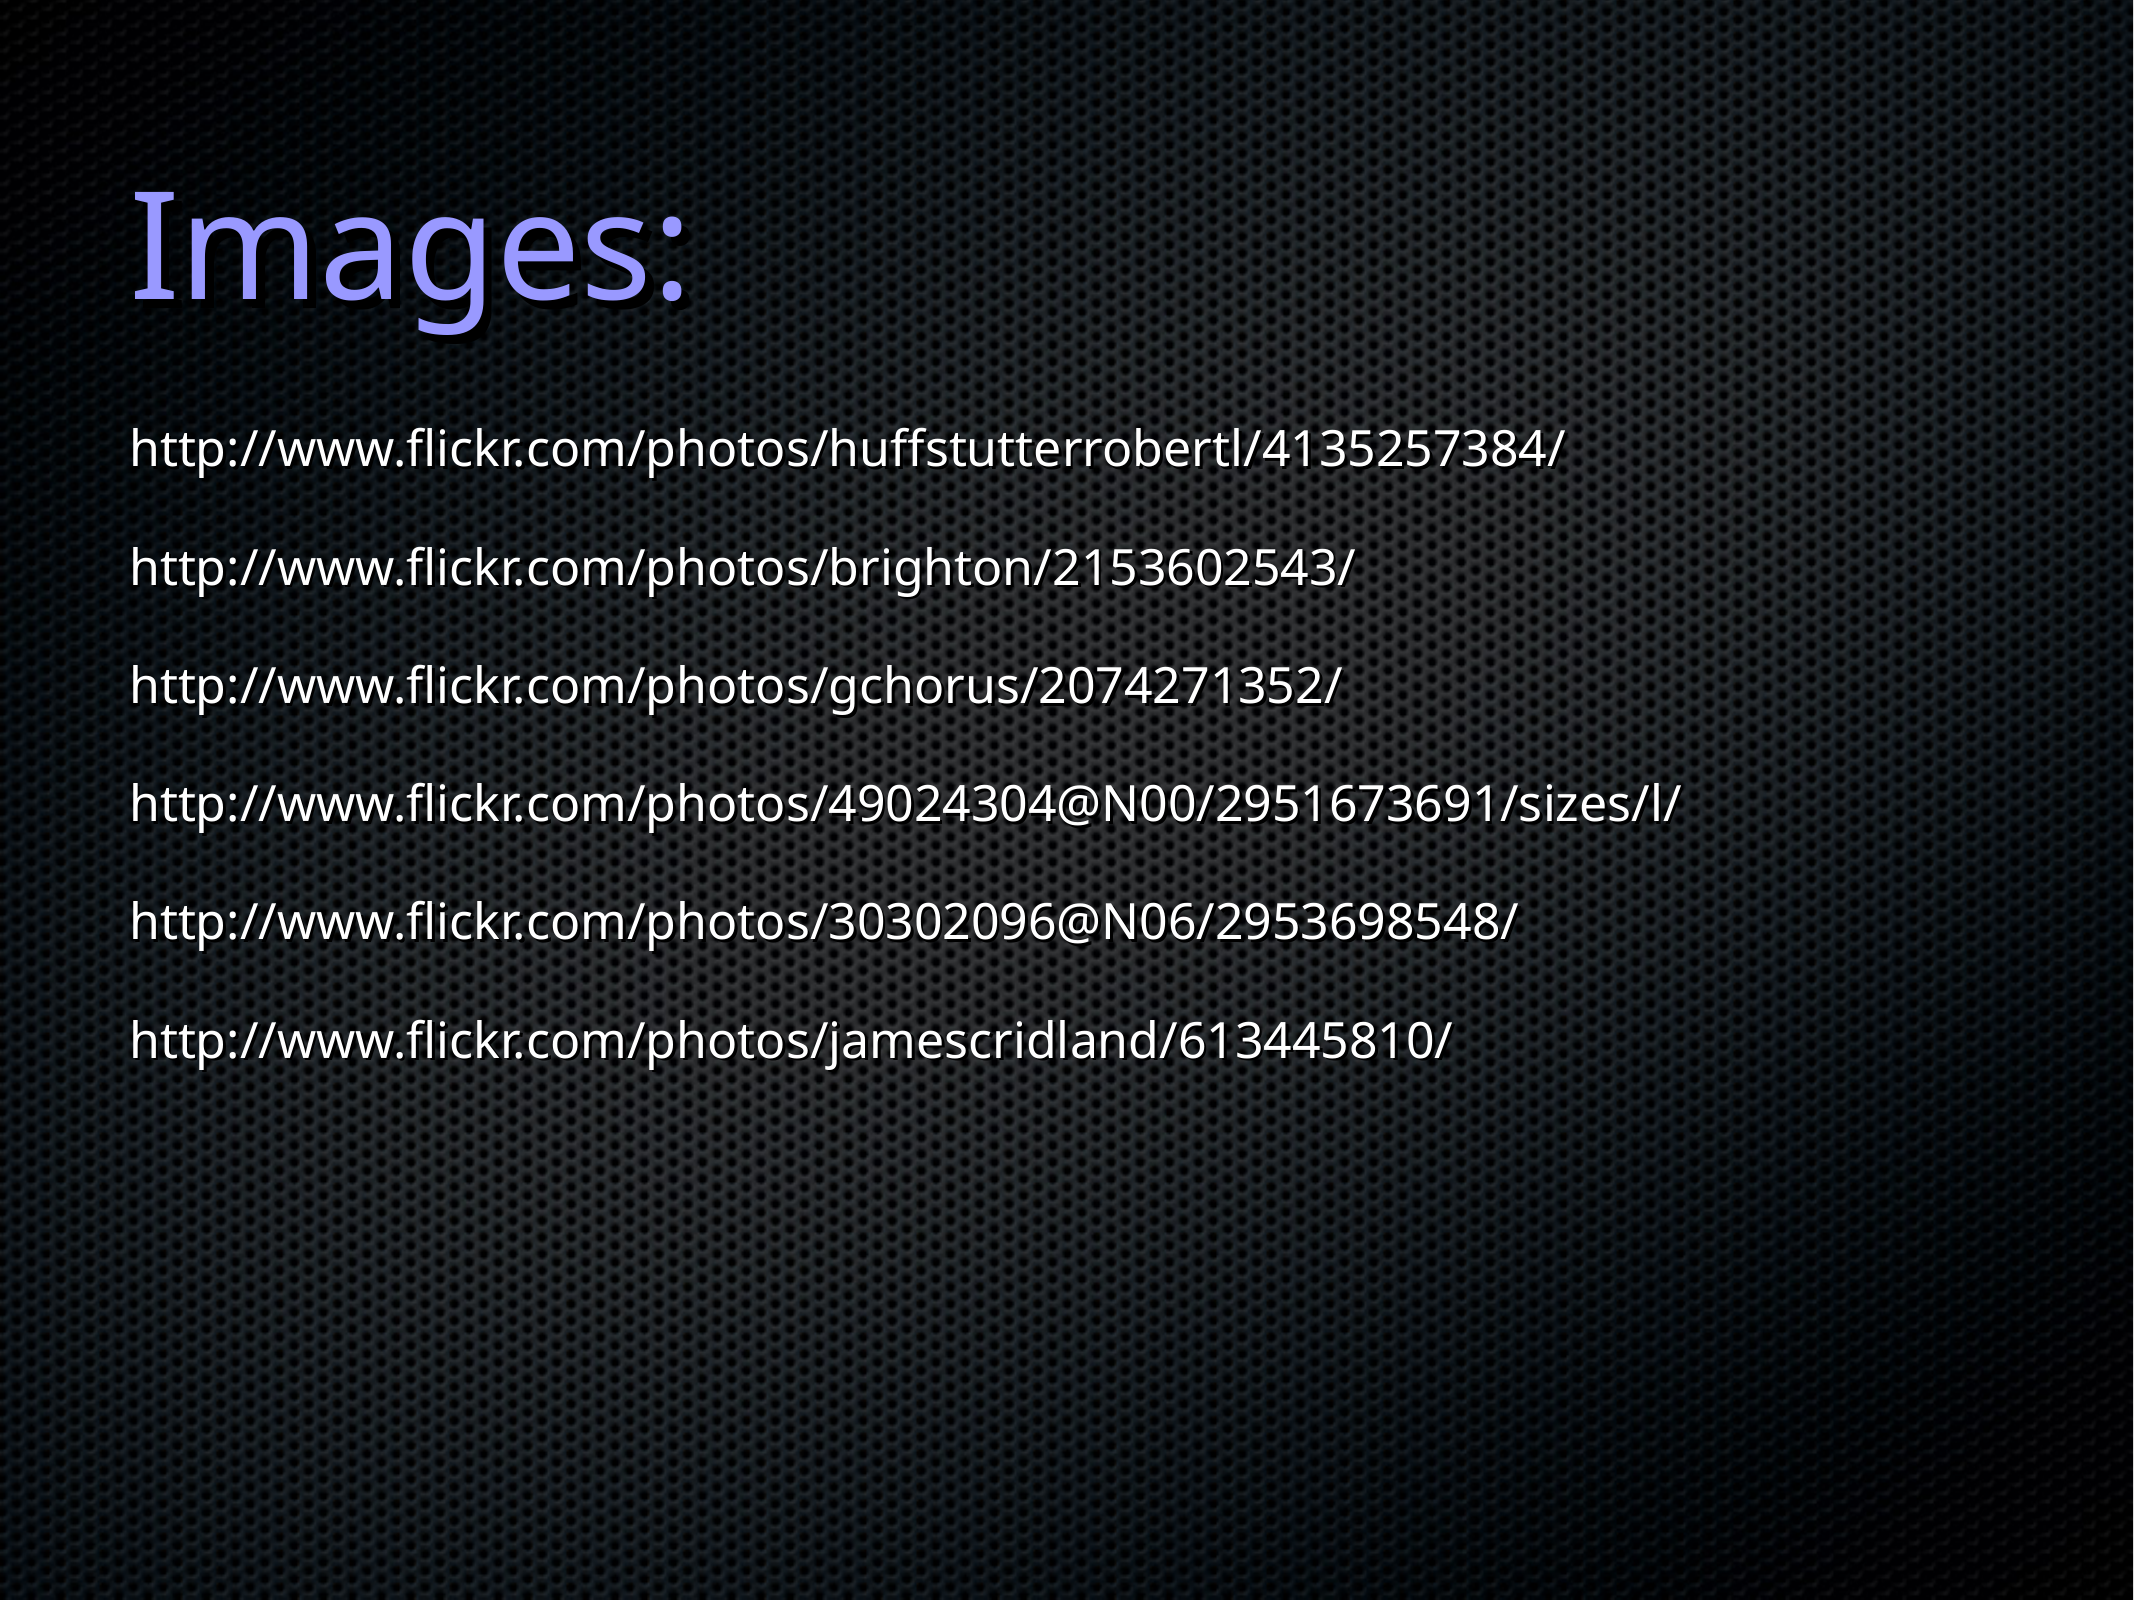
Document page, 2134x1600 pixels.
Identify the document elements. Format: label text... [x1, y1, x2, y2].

title Images: [129, 49, 2005, 413]
list http://www.flickr.com/photos/huffstutterrobertl/4135257384/ http://www.flickr.com/photos/brighton/2153602543/ http://www.flickr.com/photos/gchorus/2074271352/ http://www.flickr.com/photos/49024304@N00/2951673691/sizes/l/ http://www.flickr.com/photos/30302096@N06/2953698548/ http://www.flickr.com/photos/jamescridland/613445810/ [129, 413, 2005, 1522]
picture [0, 0, 2134, 1600]
